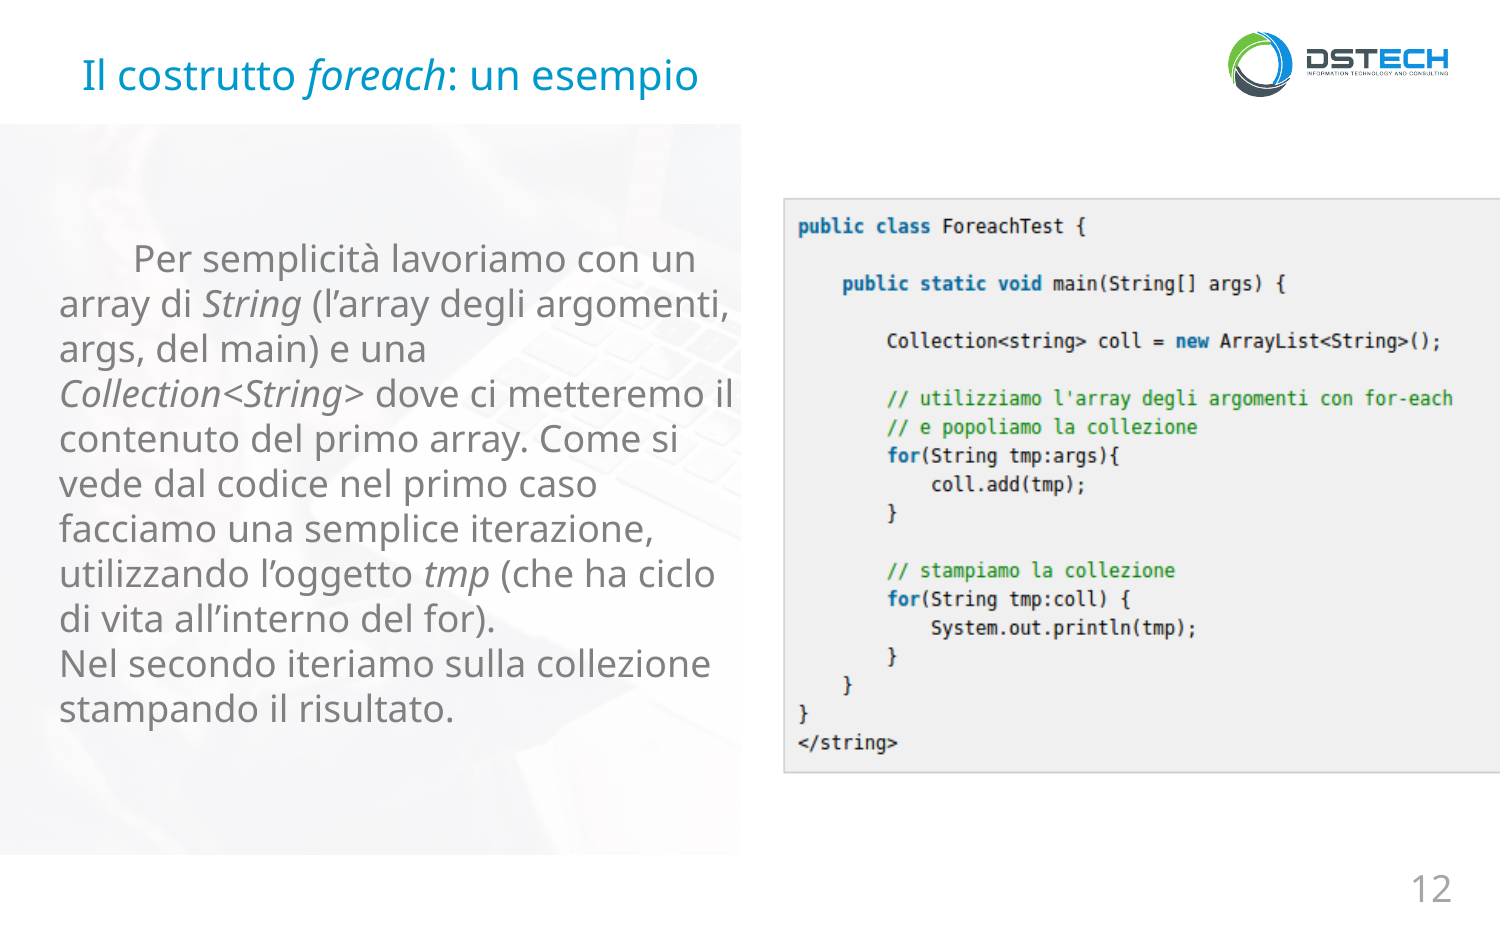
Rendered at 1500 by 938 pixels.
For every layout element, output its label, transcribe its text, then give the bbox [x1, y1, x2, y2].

picture [1228, 31, 1448, 97]
text_box Per semplicità lavoriamo con un array di String (l’array degli argomenti, args, del main) e una Collection<String> dove ci metteremo il contenuto del primo array. Come si vede dal codice nel primo caso facciamo una semplice iterazione, utilizzando l’oggetto tmp (che ha ciclo di vita all’interno del for). Nel secondo iteriamo sulla collezione stampando il risultato. [58, 145, 742, 871]
picture [779, 192, 1500, 780]
text_box 12 [1381, 864, 1460, 910]
text_box [741, 124, 1497, 869]
text_box Il costrutto foreach: un esempio [67, 41, 1034, 107]
picture [0, 124, 741, 855]
